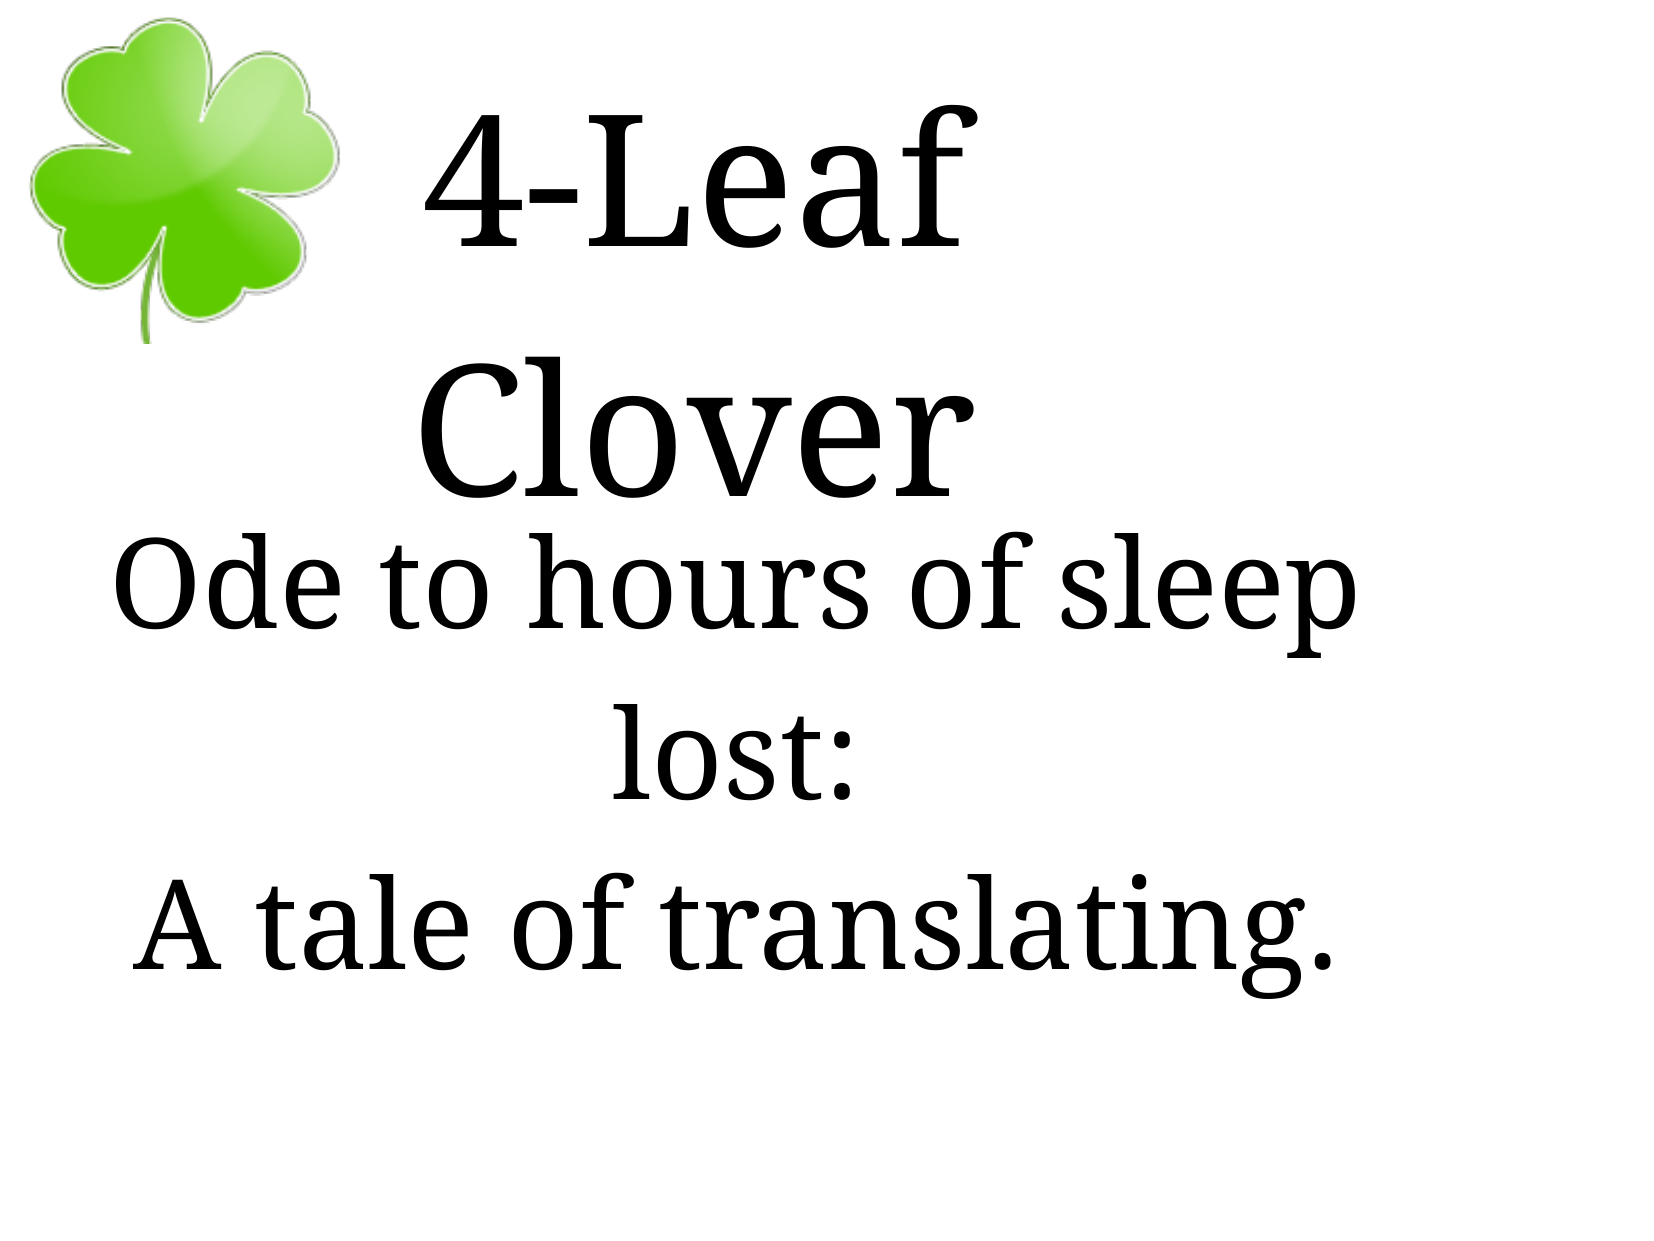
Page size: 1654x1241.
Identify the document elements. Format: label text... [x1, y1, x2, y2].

text_box Ode to hours of sleep lost: A tale of translating. [94, 487, 1595, 868]
picture [0, 0, 371, 344]
text_box 4-Leaf Clover [396, 42, 1560, 267]
